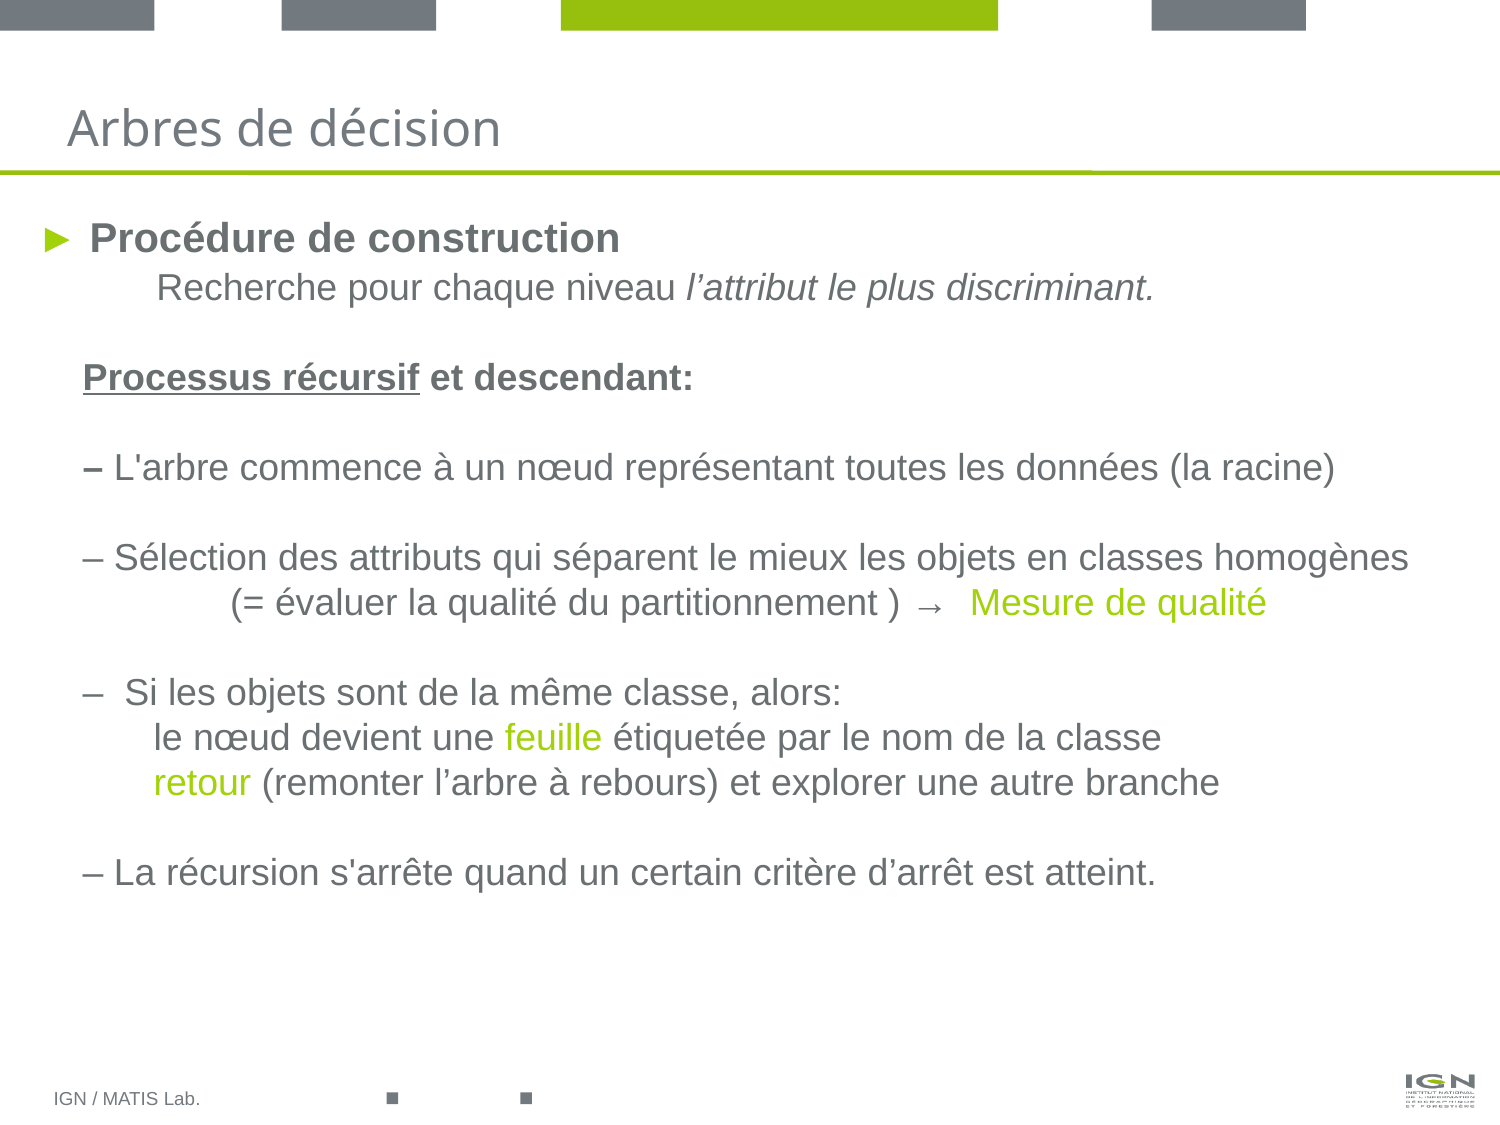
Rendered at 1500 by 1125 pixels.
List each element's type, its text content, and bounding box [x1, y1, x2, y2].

text_box Arbres de décision [53, 80, 1425, 173]
text_box Recherche pour chaque niveau l’attribut le plus discriminant. Processus récursif et descendant: – L'arbre commence à un nœud représentant toutes les données (la racine) – Sélection des attributs qui séparent le mieux les objets en classes homogènes (= évaluer la qualité du partitionnement ) → Mesure de qualité – Si les objets sont de la même classe, alors: le nœud devient une feuille étiquetée par le nom de la classe retour (remonter l’arbre à rebours) et explorer une autre branche – La récursion s'arrête quand un certain critère d’arrêt est atteint. [82, 263, 1500, 969]
text_box ► Procédure de construction [22, 200, 1335, 268]
text_box IGN / MATIS Lab. [38, 1067, 514, 1125]
picture [1404, 1074, 1475, 1108]
